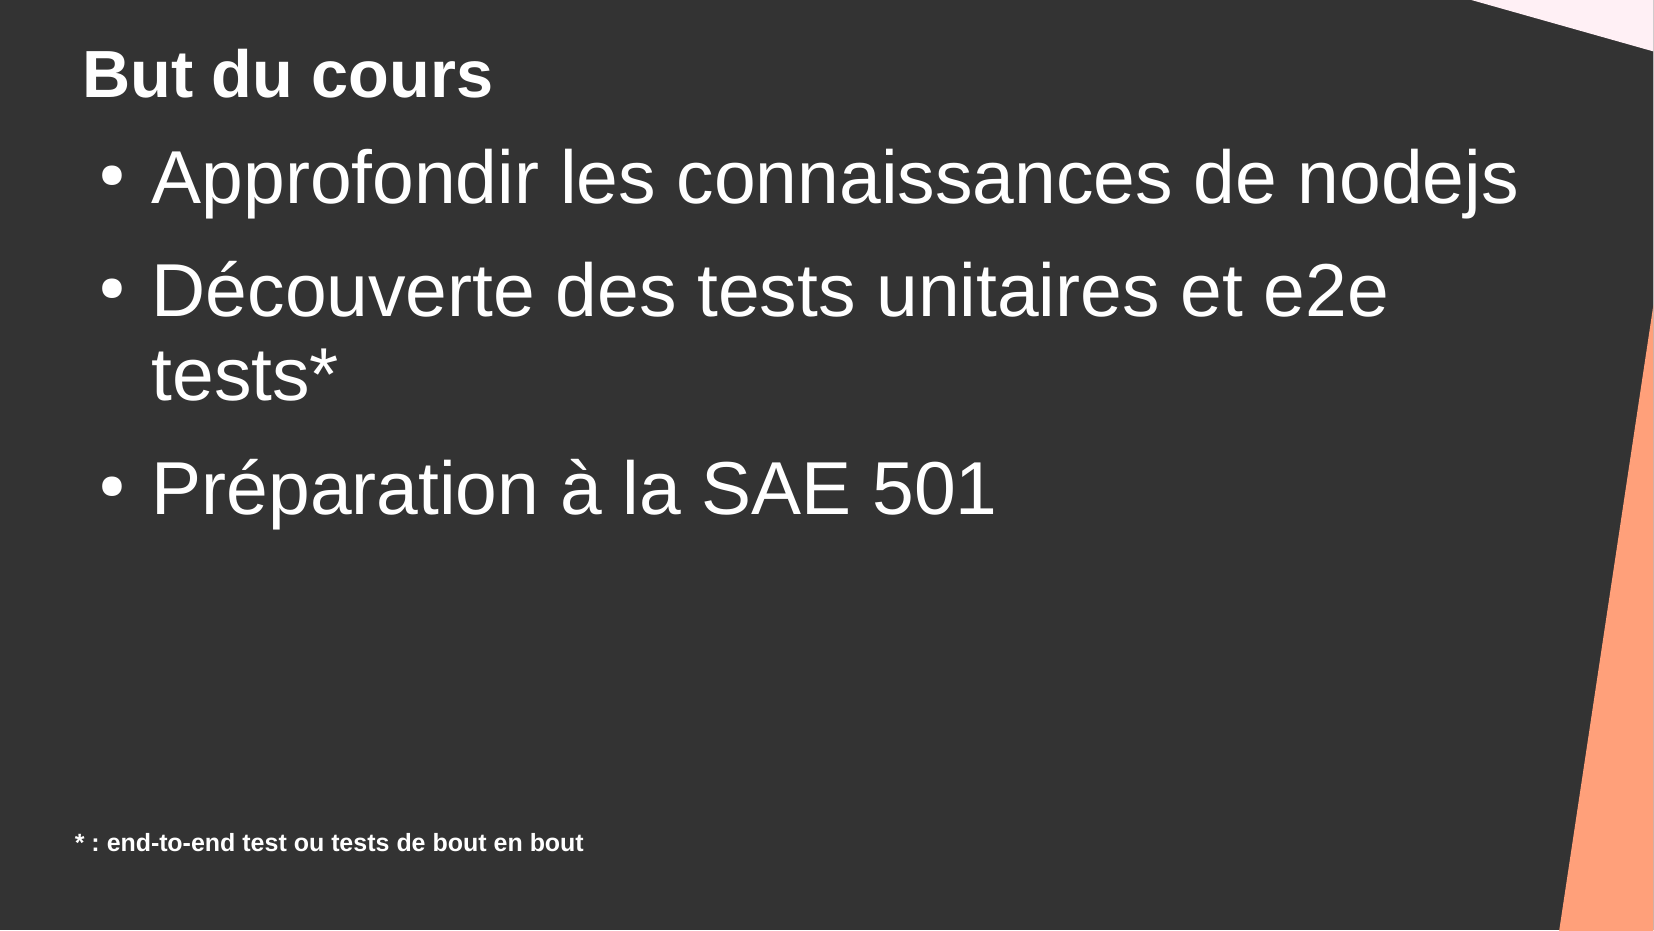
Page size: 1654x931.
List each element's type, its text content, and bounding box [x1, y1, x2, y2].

title But du cours [82, 36, 1571, 122]
text_box [1559, 300, 1654, 931]
list Approfondir les connaissances de nodejs Découverte des tests unitaires et e2e tests* Préparation à la SAE 501 [80, 135, 1559, 626]
text_box [1471, 0, 1654, 52]
text_box * : end-to-end test ou tests de bout en bout [60, 821, 1546, 906]
